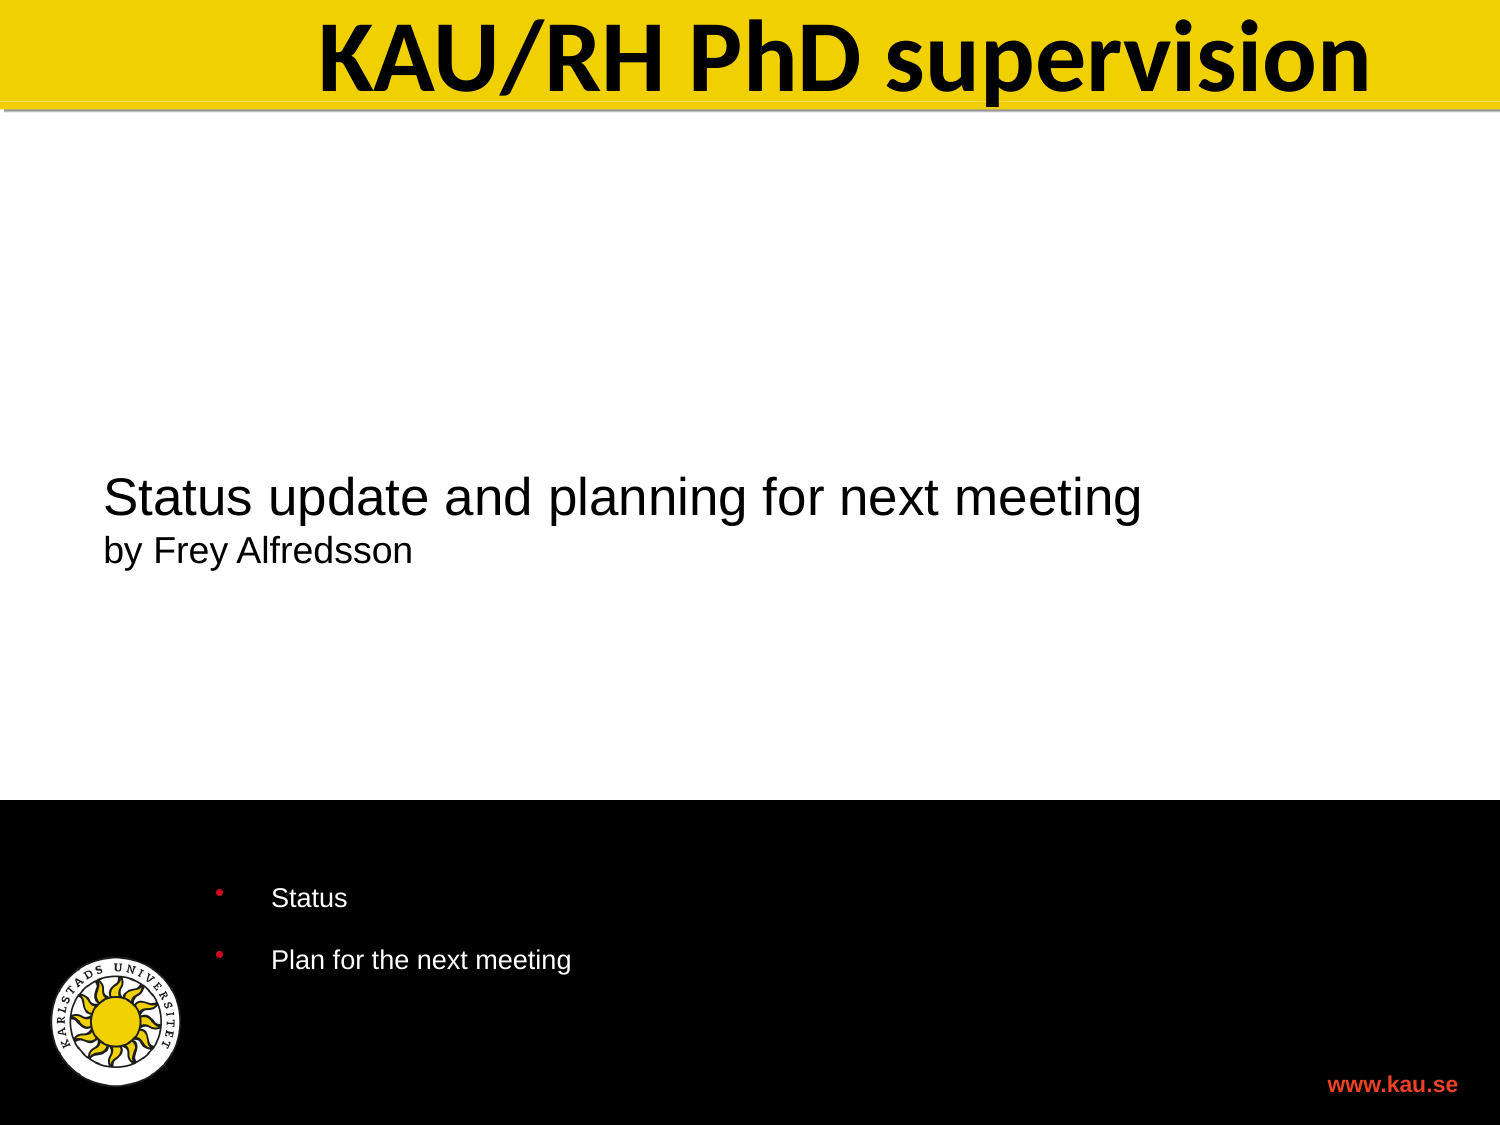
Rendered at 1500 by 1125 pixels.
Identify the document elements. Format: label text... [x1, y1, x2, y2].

title KAU/RH PhD supervision [112, 0, 1388, 102]
list Status Plan for the next meeting [200, 810, 1388, 1091]
picture [50, 948, 181, 1095]
text_box Status update and planning for next meeting by Frey Alfredsson [88, 455, 1400, 579]
